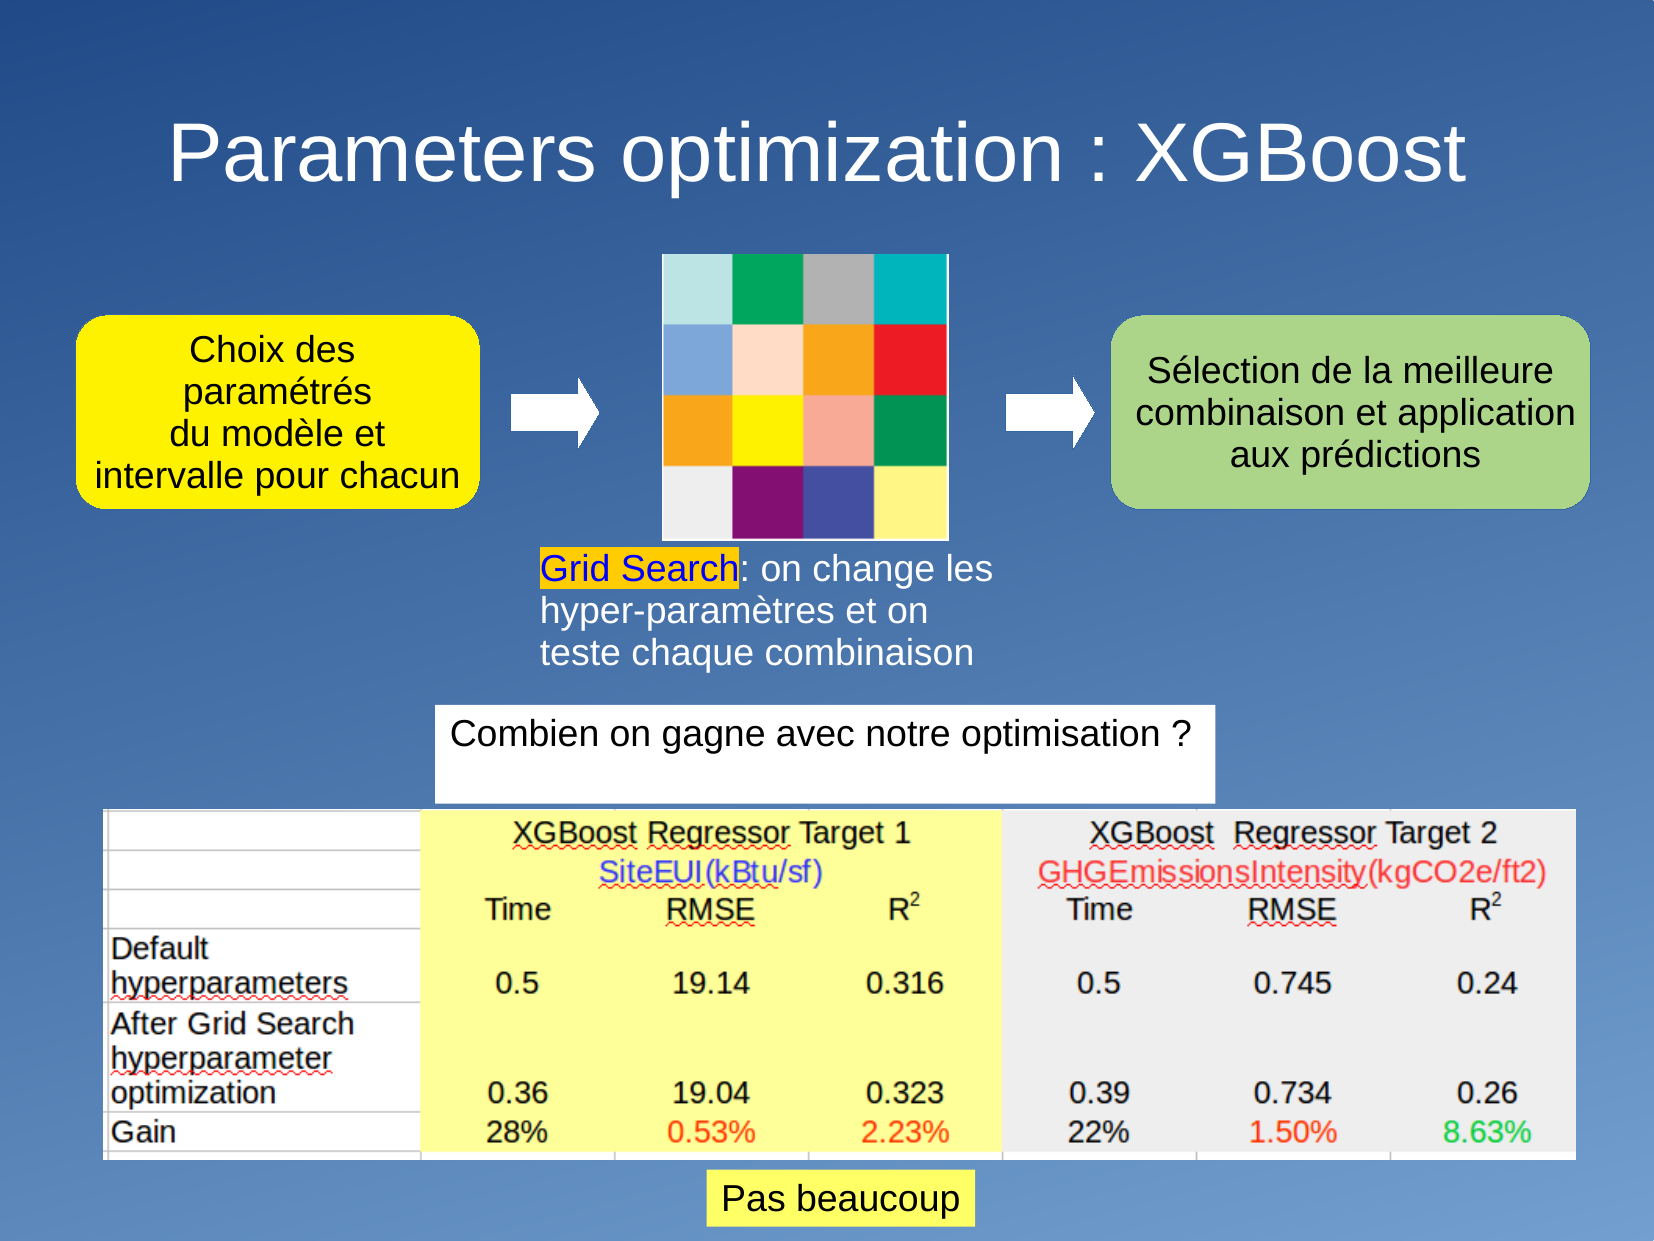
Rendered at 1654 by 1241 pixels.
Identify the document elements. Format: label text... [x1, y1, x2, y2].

picture [662, 254, 949, 539]
text_box Grid Search: on change les hyper-paramètres et on teste chaque combinaison [525, 539, 1021, 723]
text_box Pas beaucoup [706, 1169, 976, 1227]
picture [103, 809, 1576, 1160]
text_box [1005, 374, 1096, 450]
text_box Choix des paramétrés du modèle et intervalle pour chacun [75, 314, 481, 510]
text_box Combien on gagne avec notre optimisation ? [435, 704, 1216, 804]
text_box [510, 374, 601, 450]
title Parameters optimization : XGBoost [15, 49, 1621, 257]
text_box Sélection de la meilleure combinaison et application aux prédictions [1110, 314, 1591, 510]
